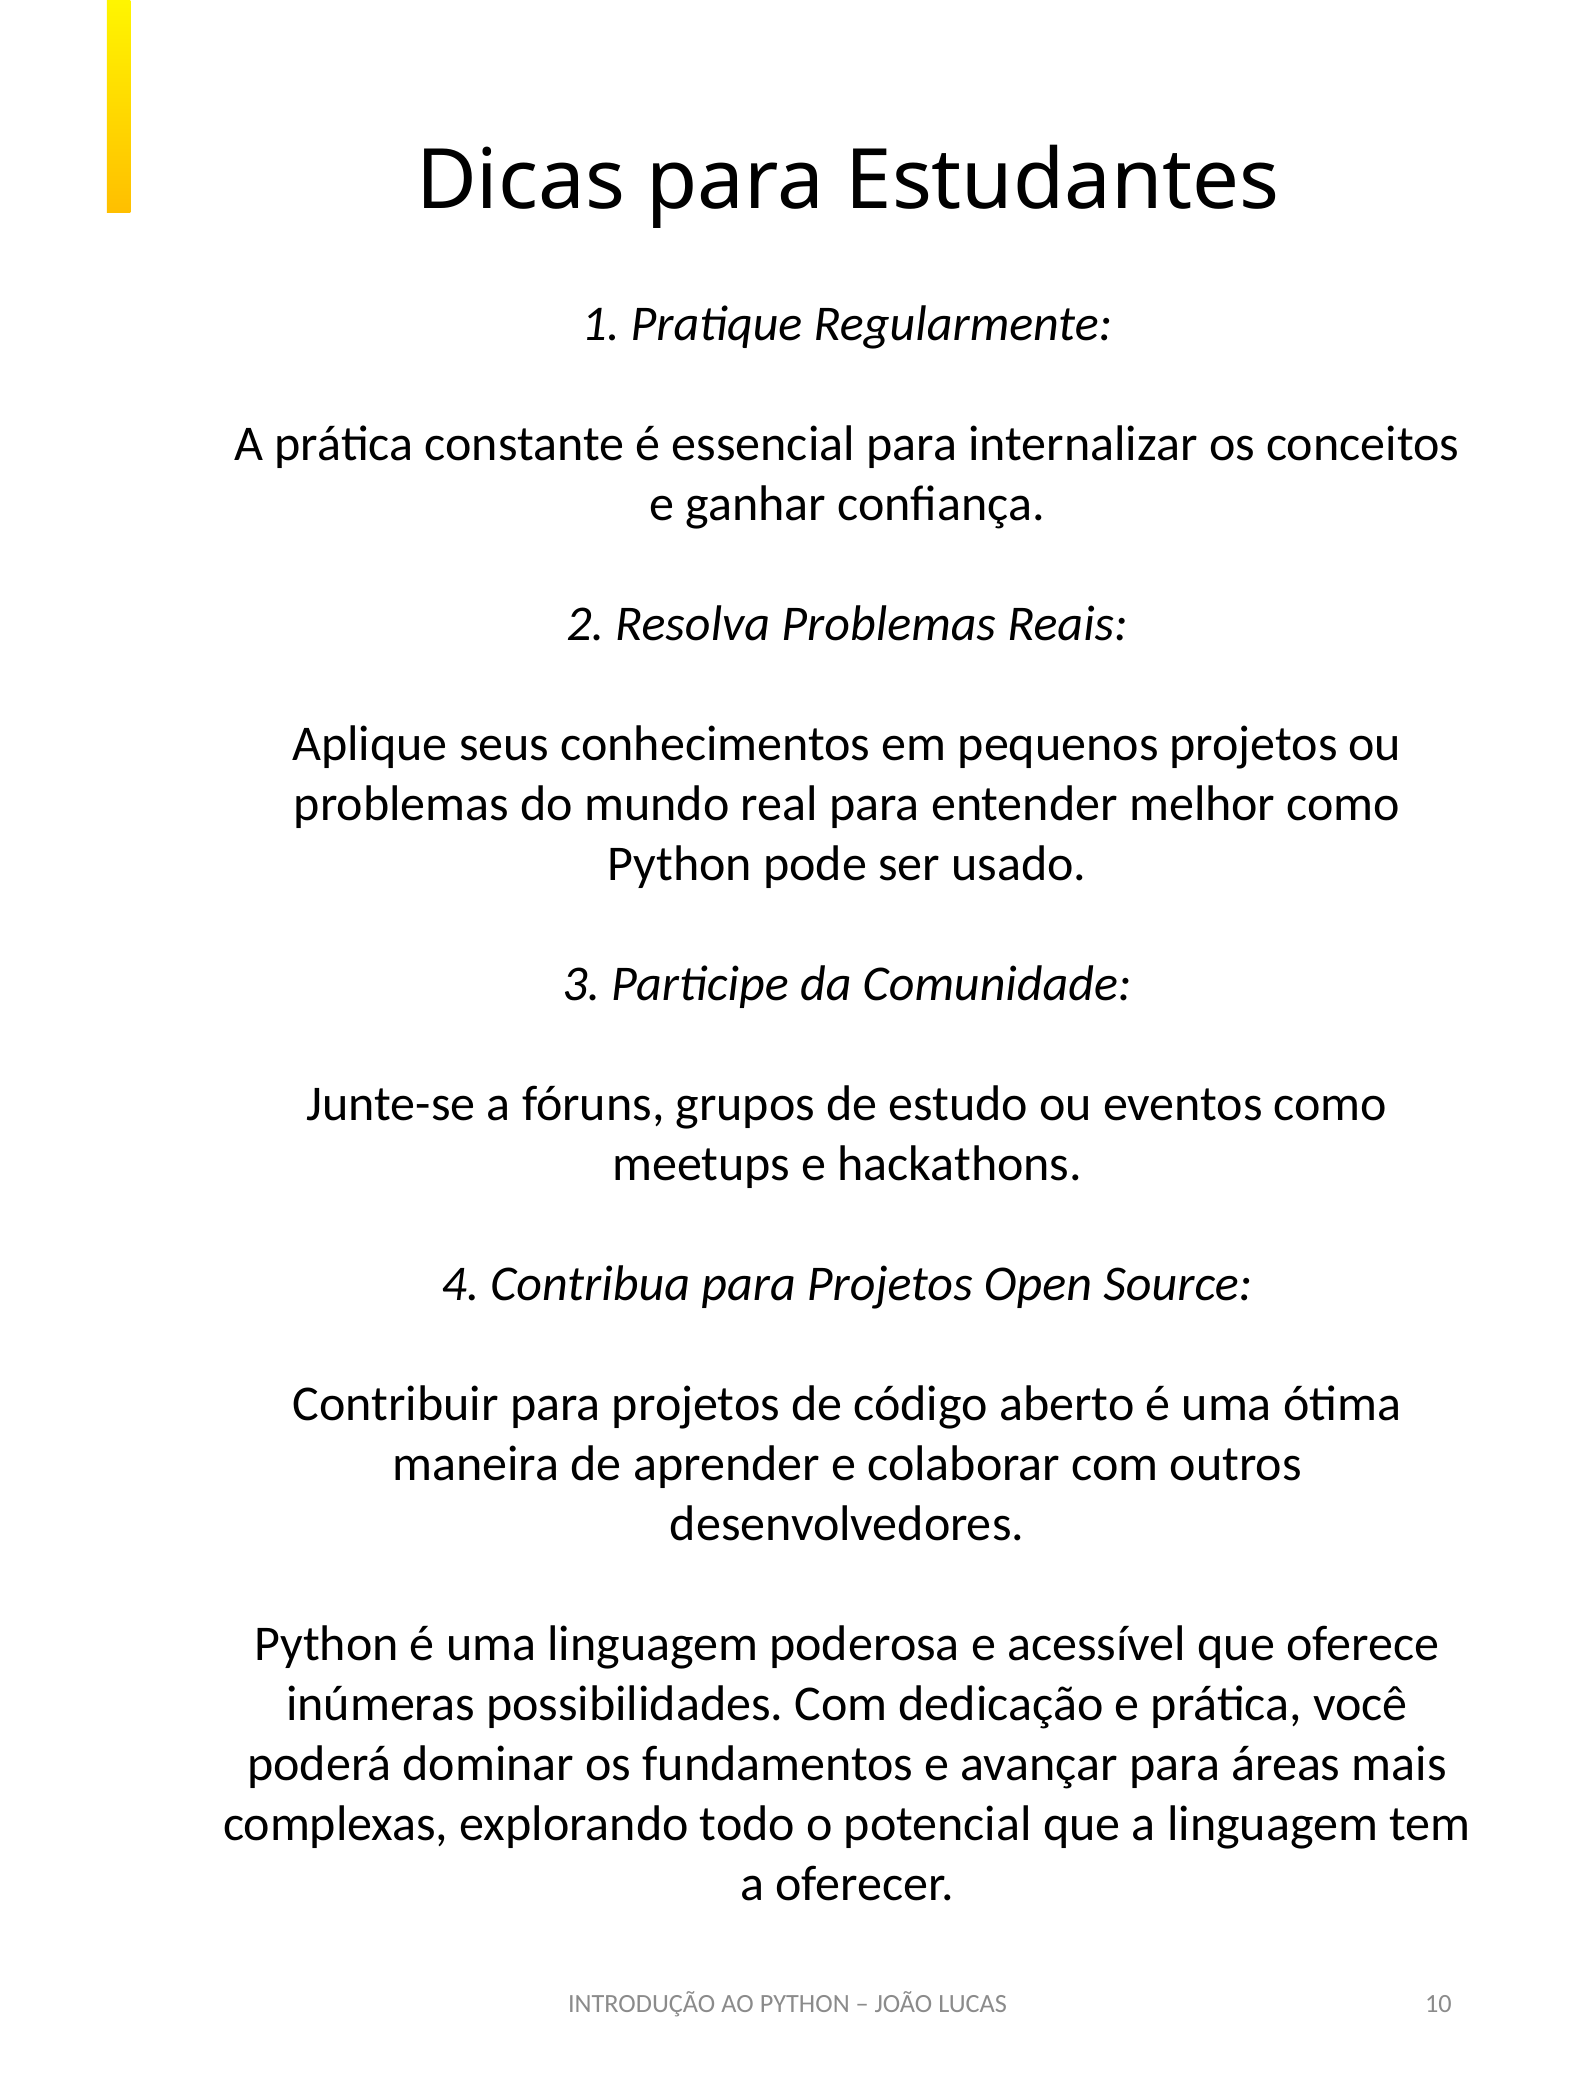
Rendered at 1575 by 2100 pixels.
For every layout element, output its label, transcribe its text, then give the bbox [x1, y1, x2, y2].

text_box 1. Pratique Regularmente: A prática constante é essencial para internalizar os conceitos e ganhar confiança. 2. Resolva Problemas Reais: Aplique seus conhecimentos em pequenos projetos ou problemas do mundo real para entender melhor como Python pode ser usado. 3. Participe da Comunidade: Junte-se a fóruns, grupos de estudo ou eventos como meetups e hackathons. 4. Contribua para Projetos Open Source: Contribuir para projetos de código aberto é uma ótima maneira de aprender e colaborar com outros desenvolvedores. Python é uma linguagem poderosa e acessível que oferece inúmeras possibilidades. Com dedicação e prática, você poderá dominar os fundamentos e avançar para áreas mais complexas, explorando todo o potencial que a linguagem tem a oferecer. [205, 283, 1489, 1919]
slide_number <número> [1112, 1946, 1467, 2059]
text_box [106, 0, 131, 213]
text_box Dicas para Estudantes [401, 118, 1575, 233]
footer INTRODUÇÃO AO PYTHON – JOÃO LUCAS [521, 1946, 1054, 2059]
